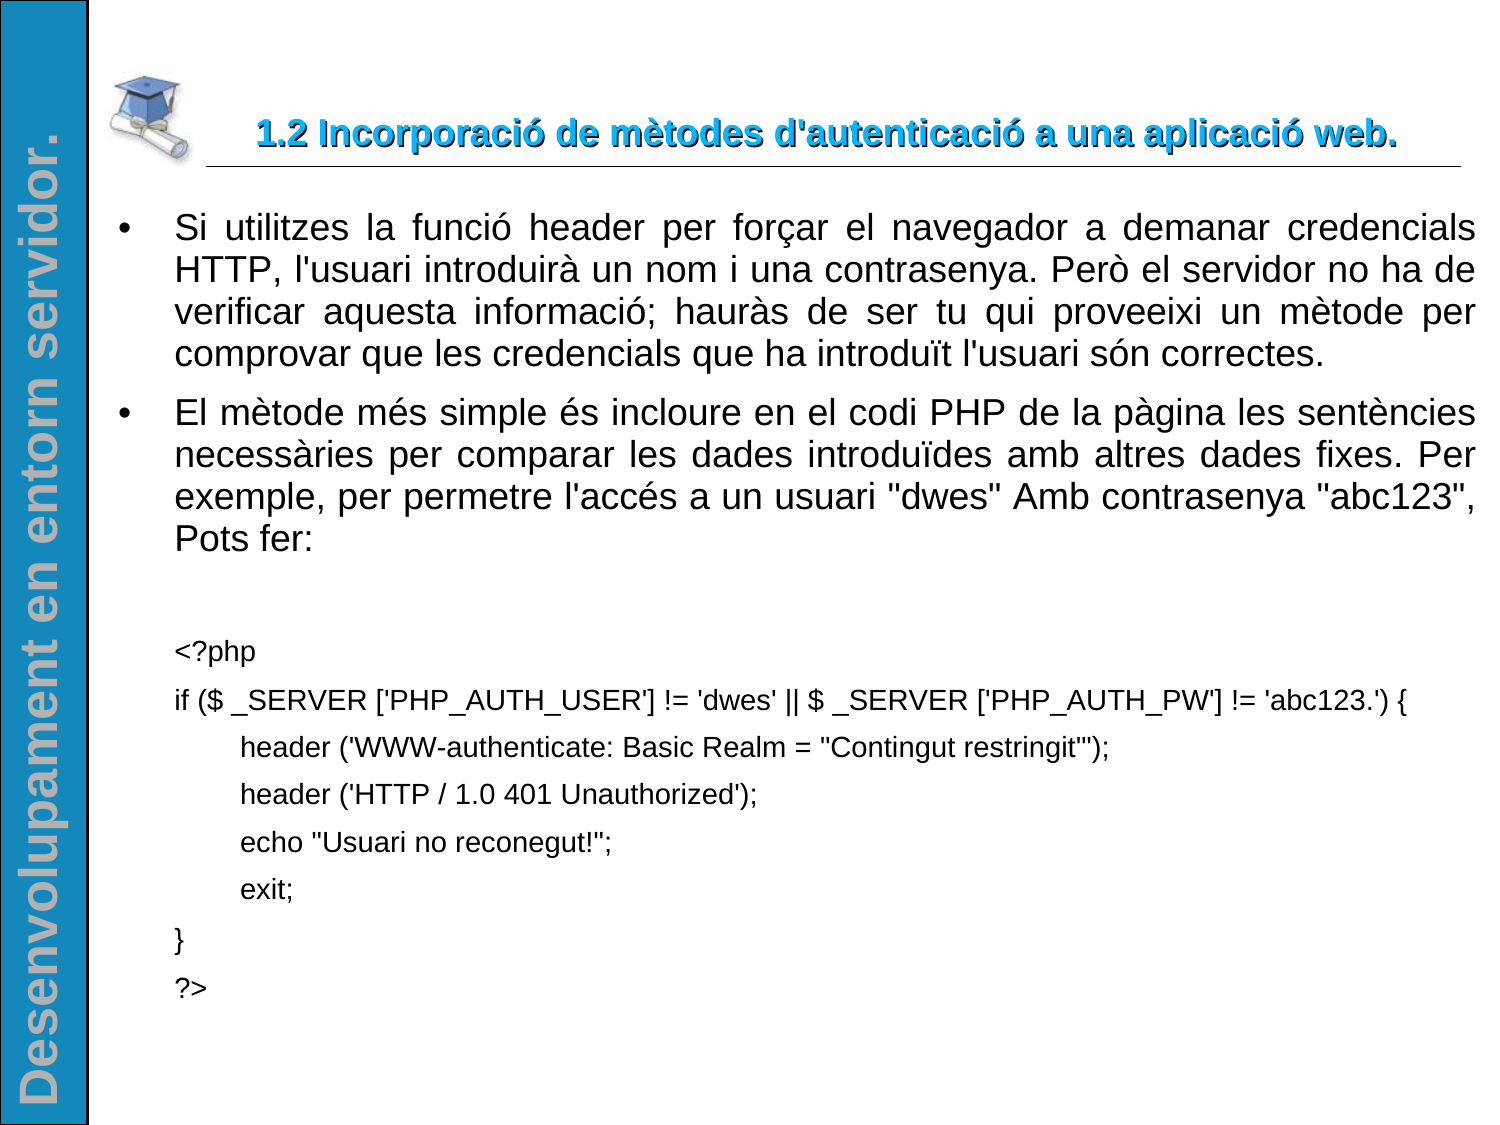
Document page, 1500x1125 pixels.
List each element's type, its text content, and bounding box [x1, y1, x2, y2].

title 1.2 Incorporació de mètodes d'autenticació a una aplicació web. [206, 88, 1447, 178]
picture [93, 61, 206, 174]
list Si utilitzes la funció header per forçar el navegador a demanar credencials HTTP, l'usuari introduirà un nom i una contrasenya. Però el servidor no ha de verificar aquesta informació; hauràs de ser tu qui proveeixi un mètode per comprovar que les credencials que ha introduït l'usuari són correctes. El mètode més simple és incloure en el codi PHP de la pàgina les sentències necessàries per comparar les dades introduïdes amb altres dades fixes. Per exemple, per permetre l'accés a un usuari "dwes" Amb contrasenya "abc123", Pots fer: <?php if ($ _SERVER ['PHP_AUTH_USER'] != 'dwes' || $ _SERVER ['PHP_AUTH_PW'] != 'abc123.') { header ('WWW-authenticate: Basic Realm = "Contingut restringit"'); header ('HTTP / 1.0 401 Unauthorized'); echo "Usuari no reconegut!"; exit; } ?> [118, 206, 1477, 1093]
